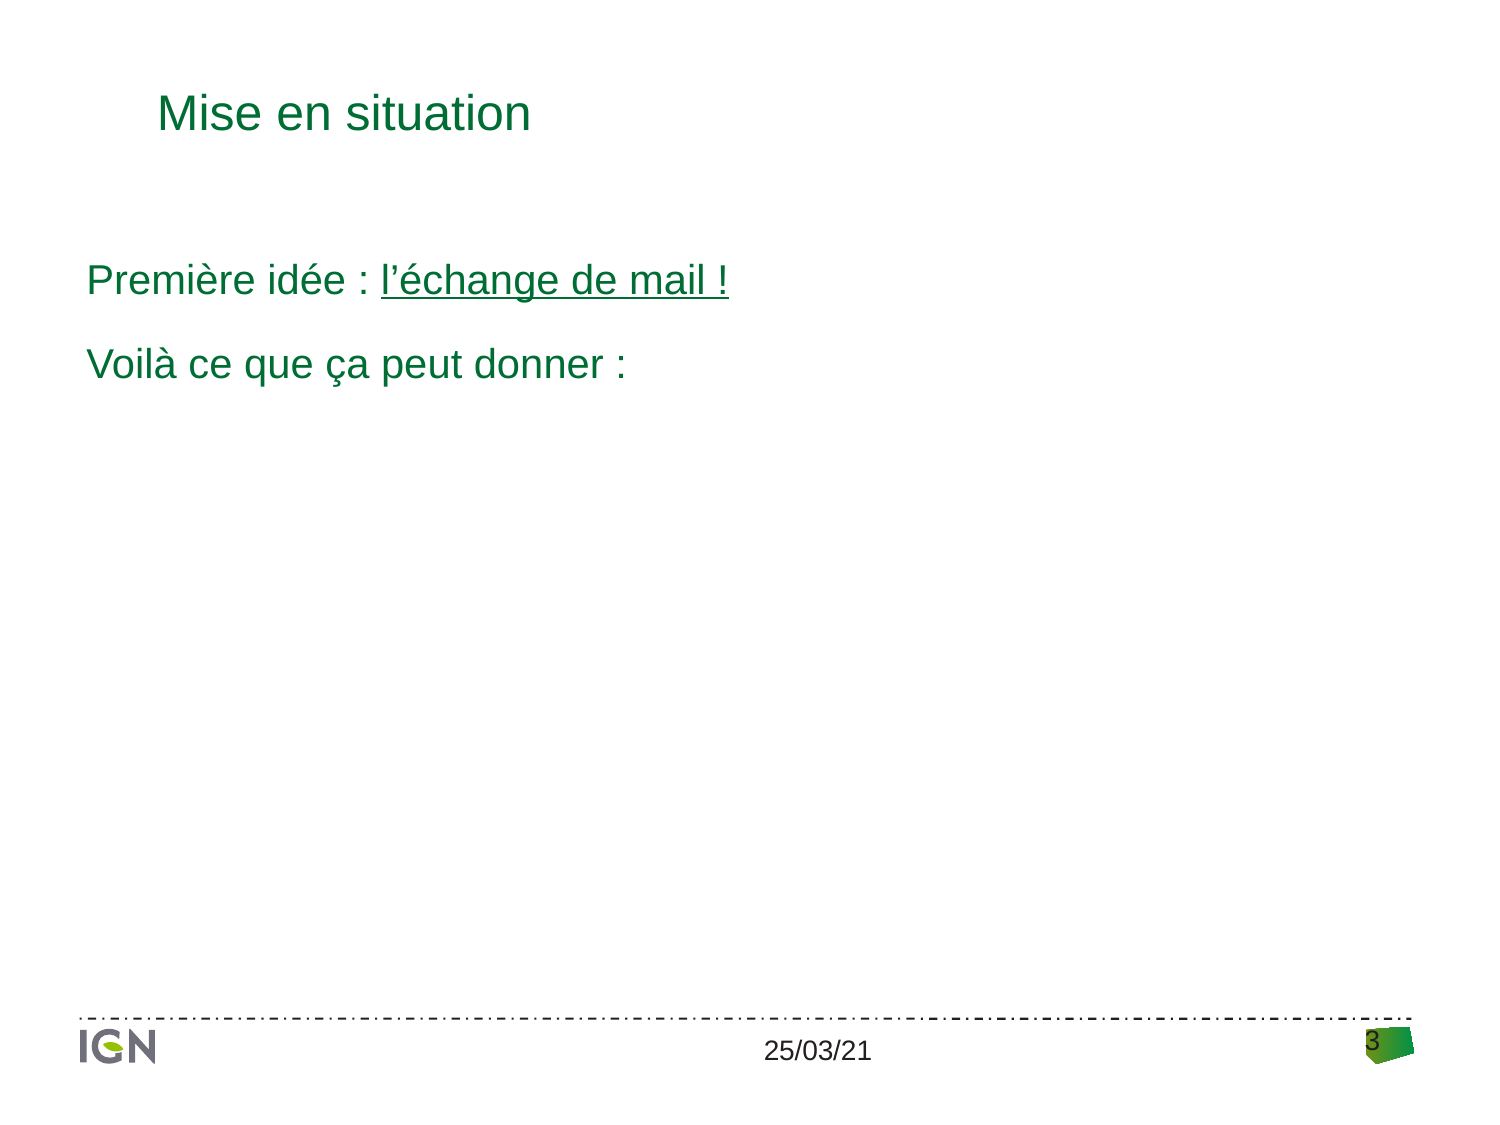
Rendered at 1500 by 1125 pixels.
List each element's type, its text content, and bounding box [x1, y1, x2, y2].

text_box <number> [1349, 1015, 1427, 1076]
text_box Mise en situation [142, 81, 1339, 141]
text_box Première idée : l’échange de mail ! Voilà ce que ça peut donner : [71, 252, 1272, 1002]
text_box 25/03/21 [749, 1025, 894, 1064]
